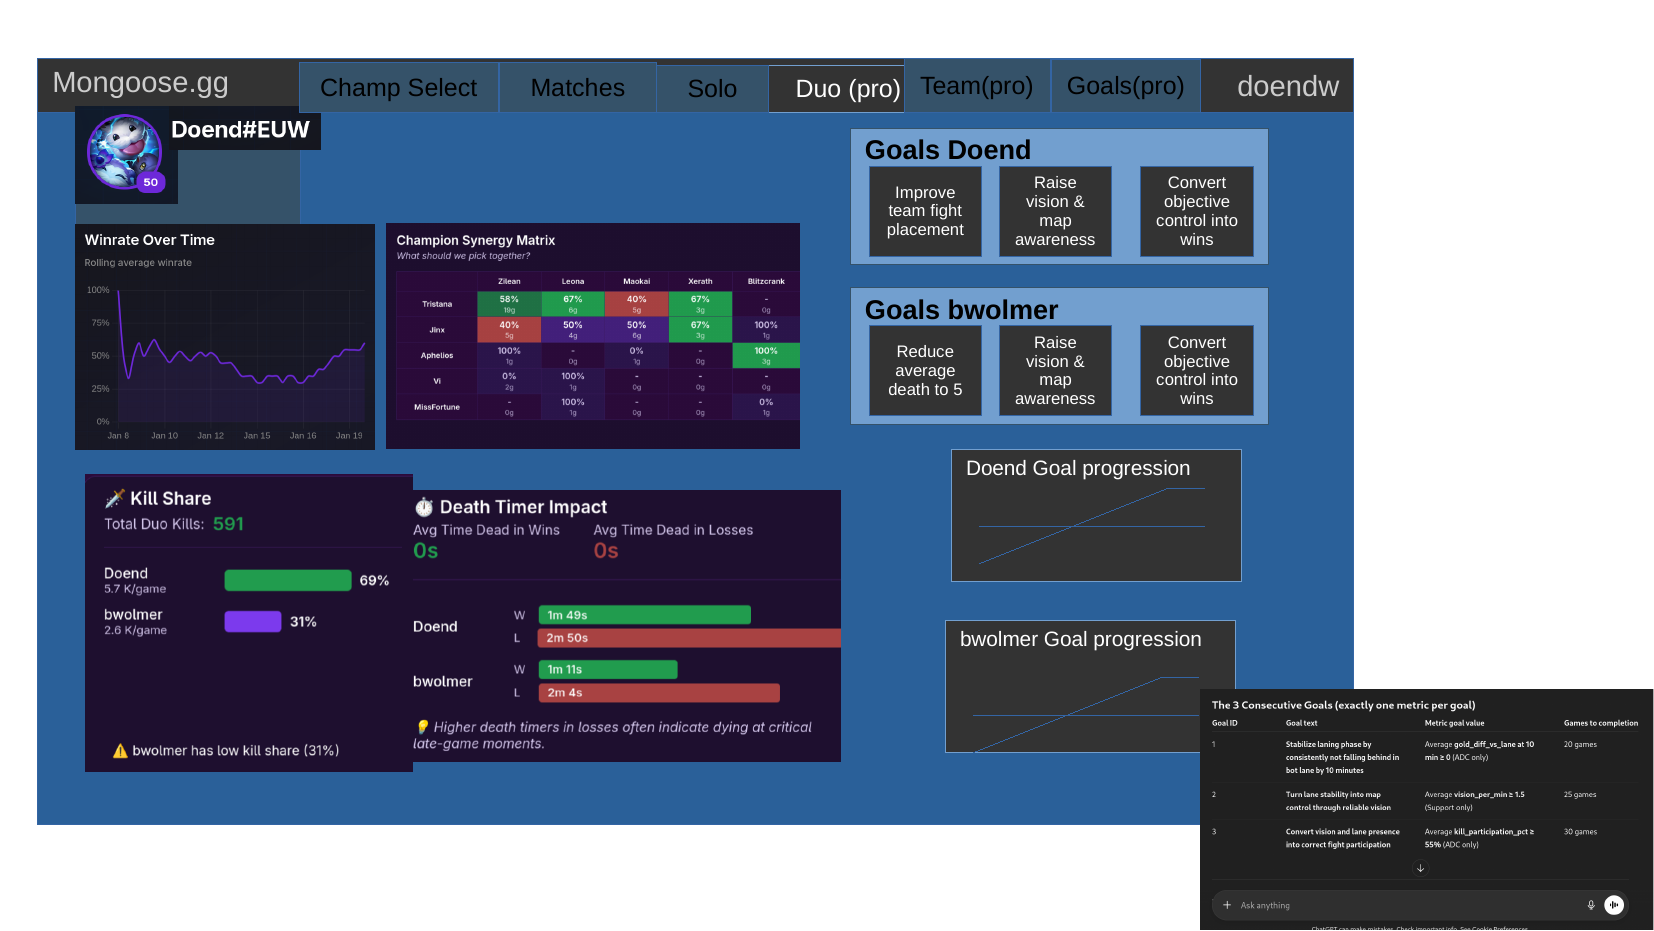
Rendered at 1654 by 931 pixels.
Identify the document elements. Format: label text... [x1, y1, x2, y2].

text_box Matches [499, 62, 657, 113]
text_box Solo [657, 65, 769, 113]
text_box Raise vision & map awareness [999, 166, 1112, 257]
text_box Raise vision & map awareness [999, 325, 1112, 416]
text_box Goals bwolmer [850, 287, 1269, 425]
text_box Convert objective control into wins [1140, 166, 1254, 257]
picture [75, 224, 375, 451]
text_box [37, 58, 1354, 825]
text_box Duo (pro) [769, 65, 904, 113]
picture [386, 223, 800, 449]
text_box Convert objective control into wins [1140, 325, 1254, 416]
text_box Goals Doend [850, 128, 1269, 265]
picture [75, 106, 321, 204]
text_box Team(pro) [904, 58, 1051, 113]
text_box Improve team fight placement [869, 166, 982, 257]
picture [1200, 689, 1654, 930]
text_box Goals(pro) [1051, 59, 1201, 113]
text_box Champ Select [299, 62, 499, 113]
text_box Doend Goal progression [951, 449, 1242, 582]
text_box Reduce average death to 5 [869, 325, 982, 416]
text_box Mongoose.gg [37, 59, 245, 107]
text_box bwolmer Goal progression [945, 620, 1236, 753]
text_box doendw [1222, 62, 1355, 111]
text_box [37, 58, 904, 106]
picture [85, 474, 841, 772]
